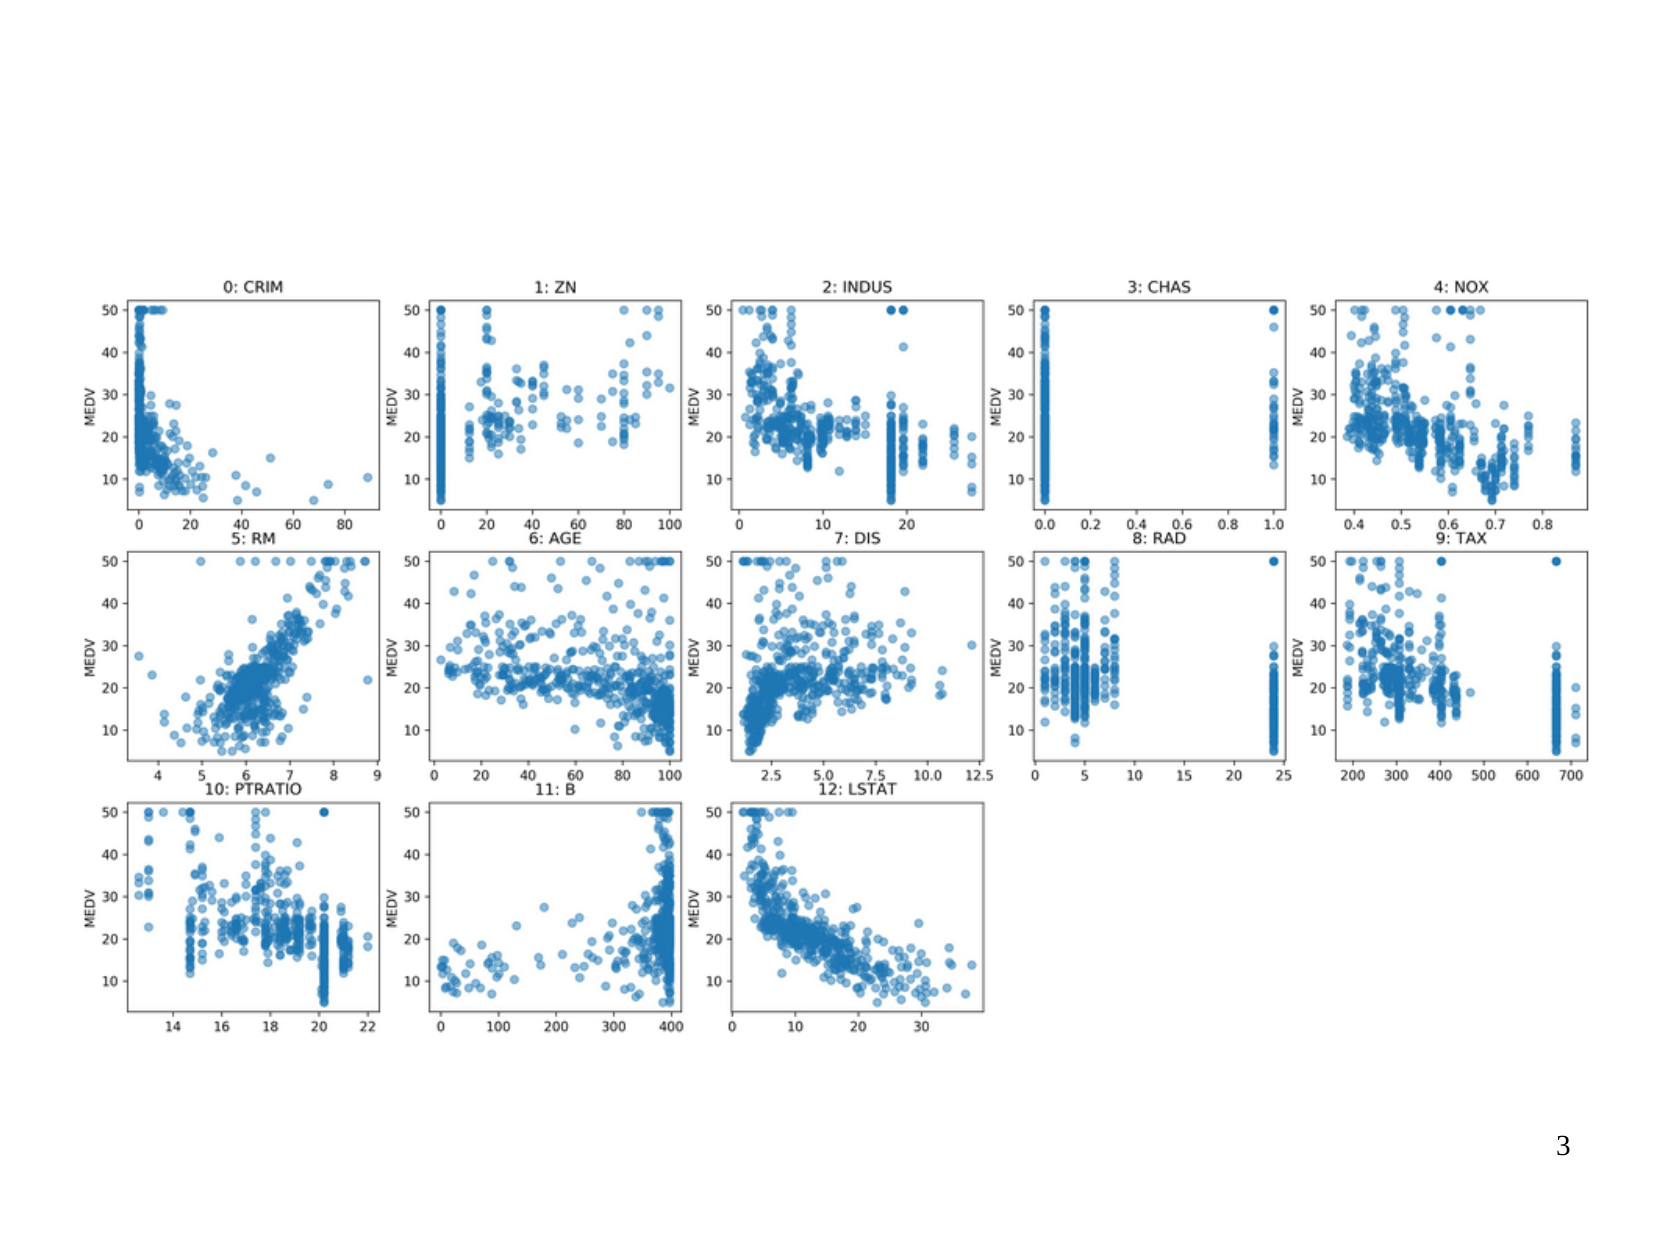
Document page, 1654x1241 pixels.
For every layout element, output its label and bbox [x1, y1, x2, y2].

picture [60, 267, 1612, 1051]
